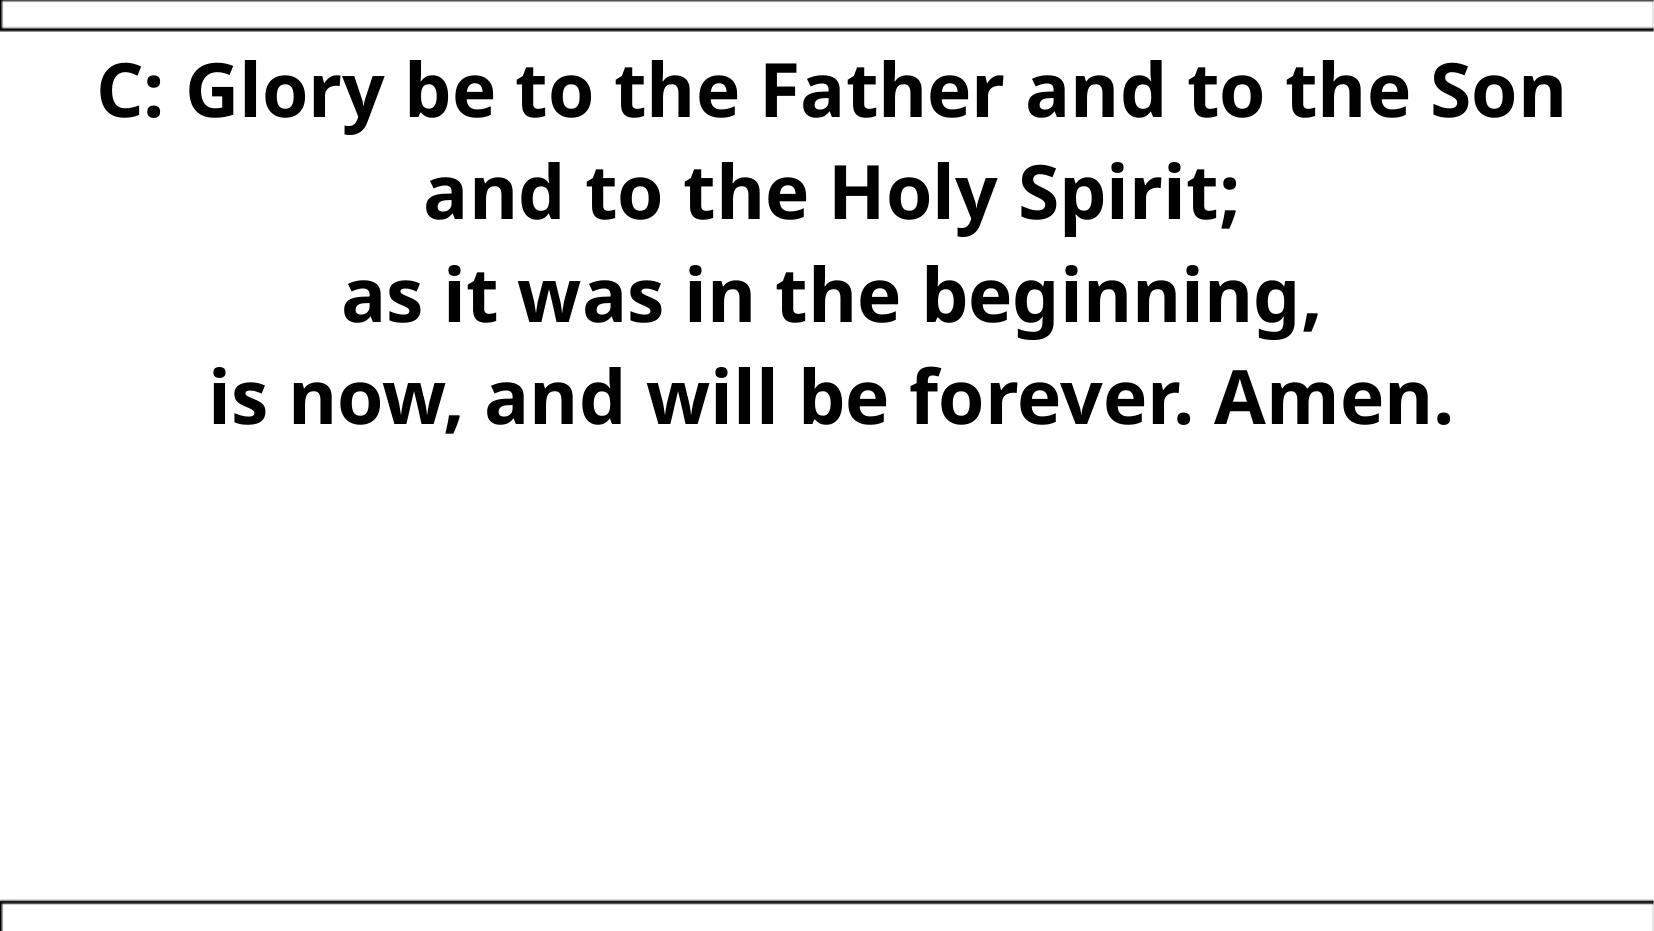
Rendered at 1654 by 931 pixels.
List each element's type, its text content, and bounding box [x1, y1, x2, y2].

picture [0, 0, 1654, 931]
text_box C: Glory be to the Father and to the Son and to the Holy Spirit; as it was in the beginning, is now, and will be forever. Amen. [75, 30, 1591, 445]
